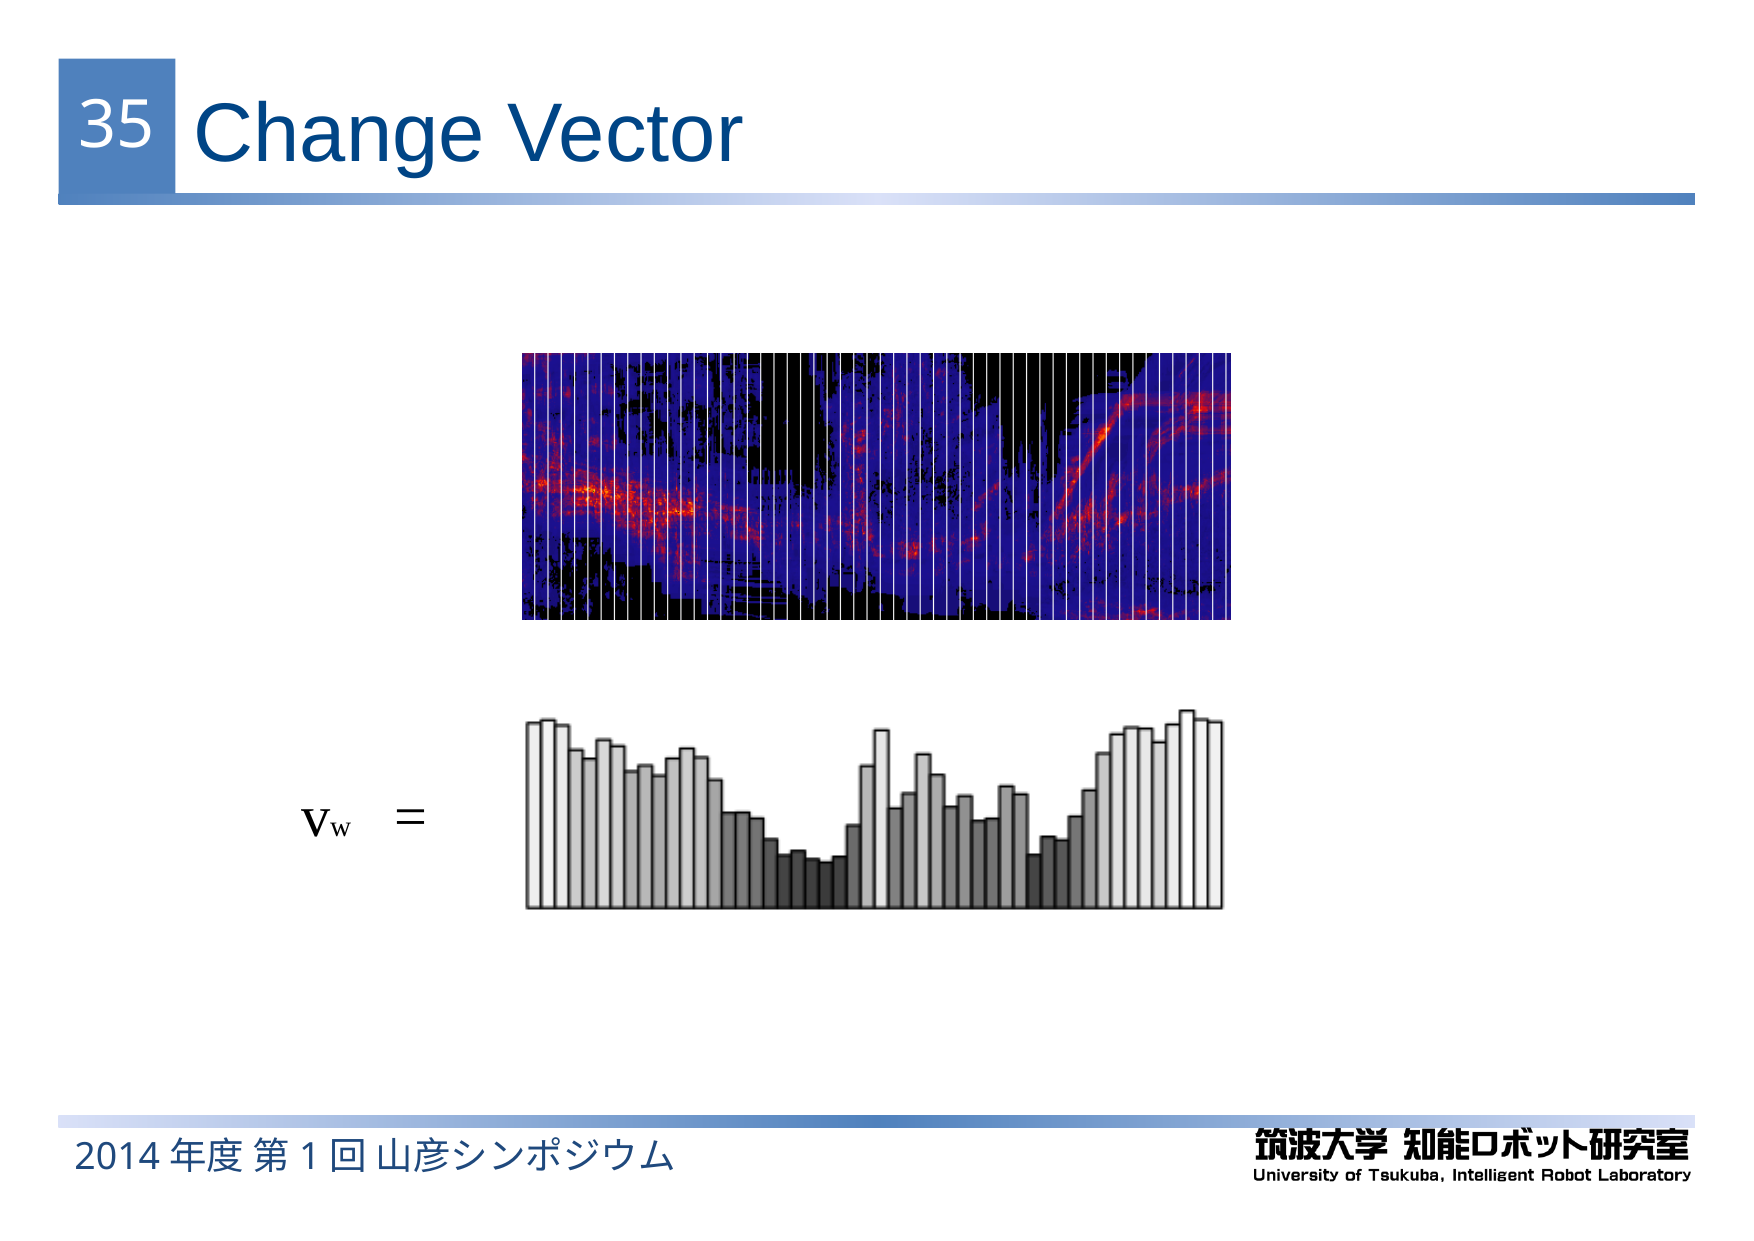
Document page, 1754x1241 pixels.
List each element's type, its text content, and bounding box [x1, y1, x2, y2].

picture [522, 702, 1231, 912]
picture [1252, 1127, 1691, 1182]
title Change Vector [193, 61, 1651, 205]
picture [522, 353, 1231, 620]
text_box vw = [286, 776, 458, 857]
